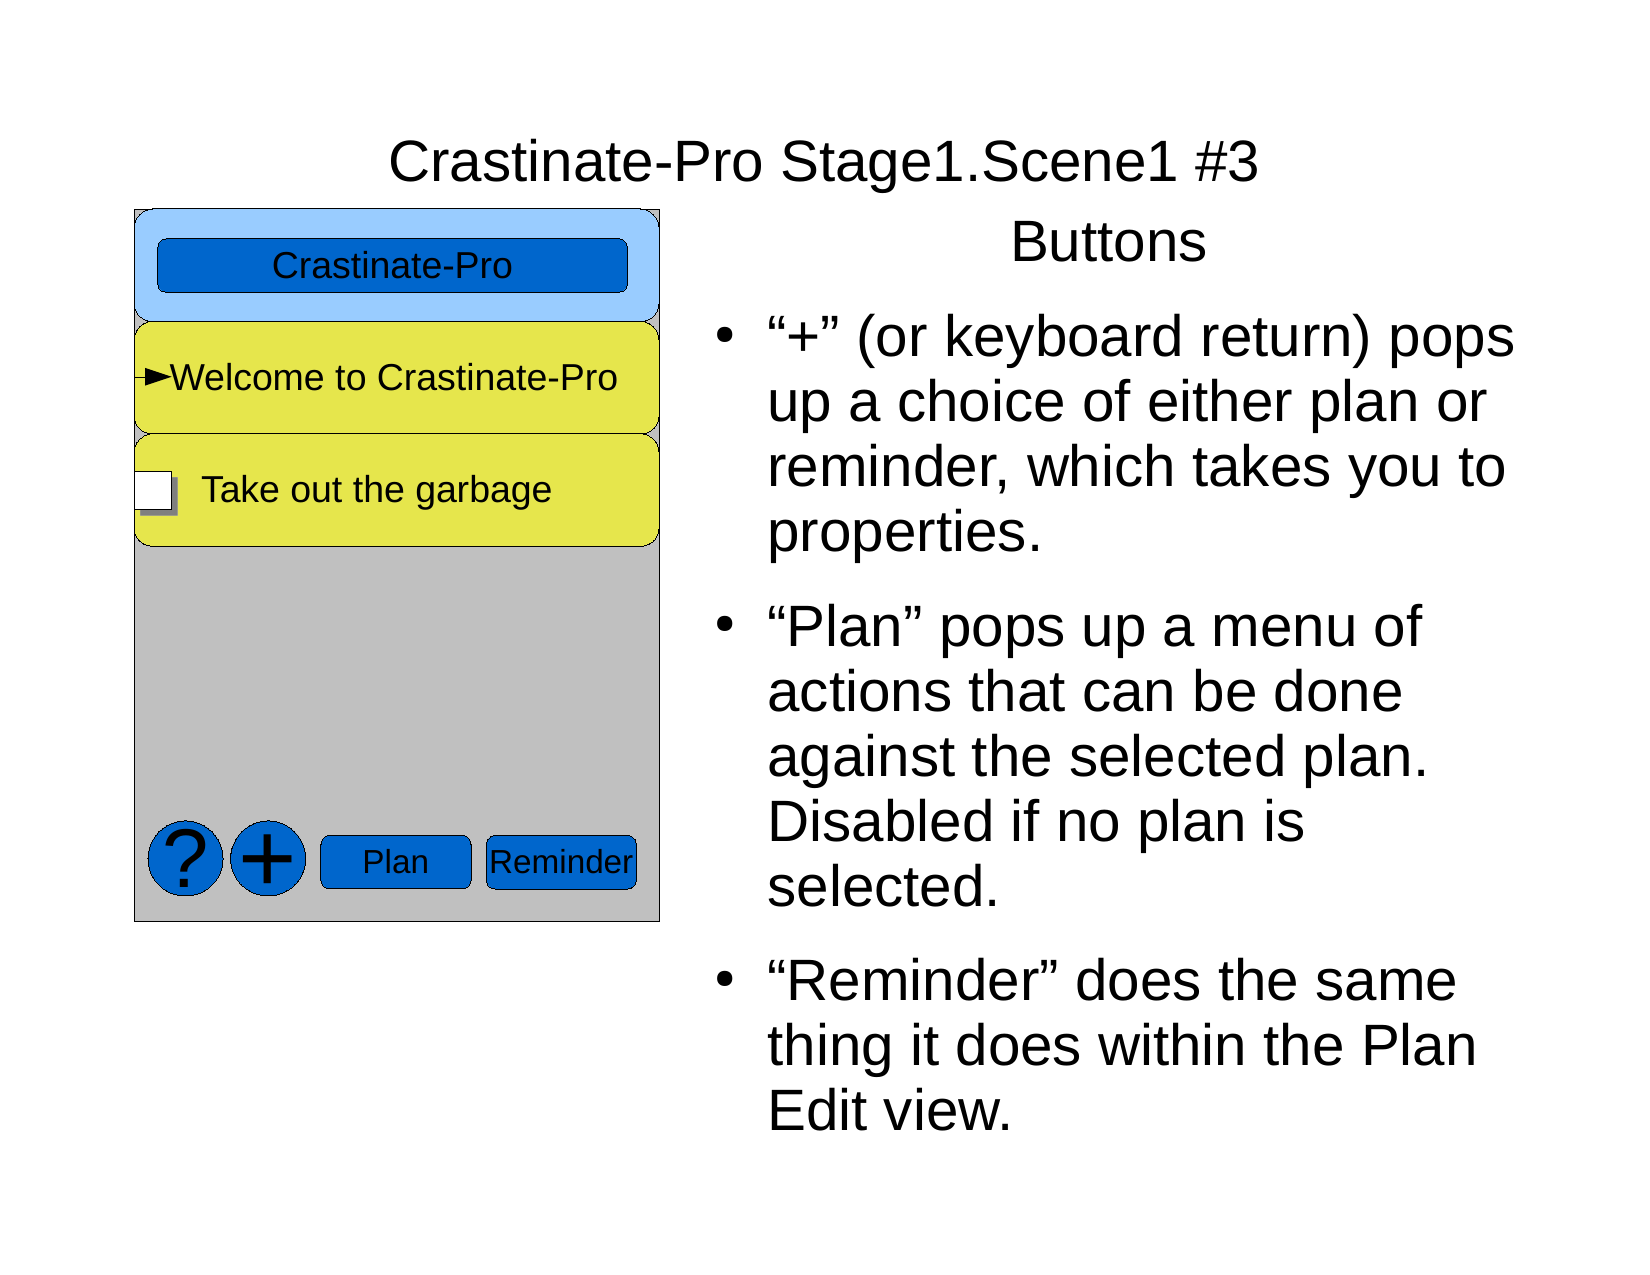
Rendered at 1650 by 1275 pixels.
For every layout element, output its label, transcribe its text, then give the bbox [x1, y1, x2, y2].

list Buttons “+” (or keyboard return) pops up a choice of either plan or reminder, which takes you to properties. “Plan” pops up a menu of actions that can be done against the selected plan. Disabled if no plan is selected. “Reminder” does the same thing it does within the Plan Edit view. [696, 209, 1522, 1140]
title Crastinate-Pro Stage1.Scene1 #3 [135, 112, 1515, 210]
text_box Welcome to Crastinate-Pro [134, 321, 660, 434]
text_box ? [147, 820, 224, 896]
text_box + [230, 820, 306, 896]
text_box [647, 417, 660, 451]
text_box [134, 208, 660, 339]
text_box Reminder [486, 835, 637, 890]
text_box [134, 529, 660, 922]
text_box Crastinate-Pro [157, 238, 628, 293]
text_box Plan [320, 835, 472, 889]
text_box Take out the garbage [134, 433, 660, 547]
text_box [134, 471, 172, 510]
text_box [134, 421, 147, 446]
